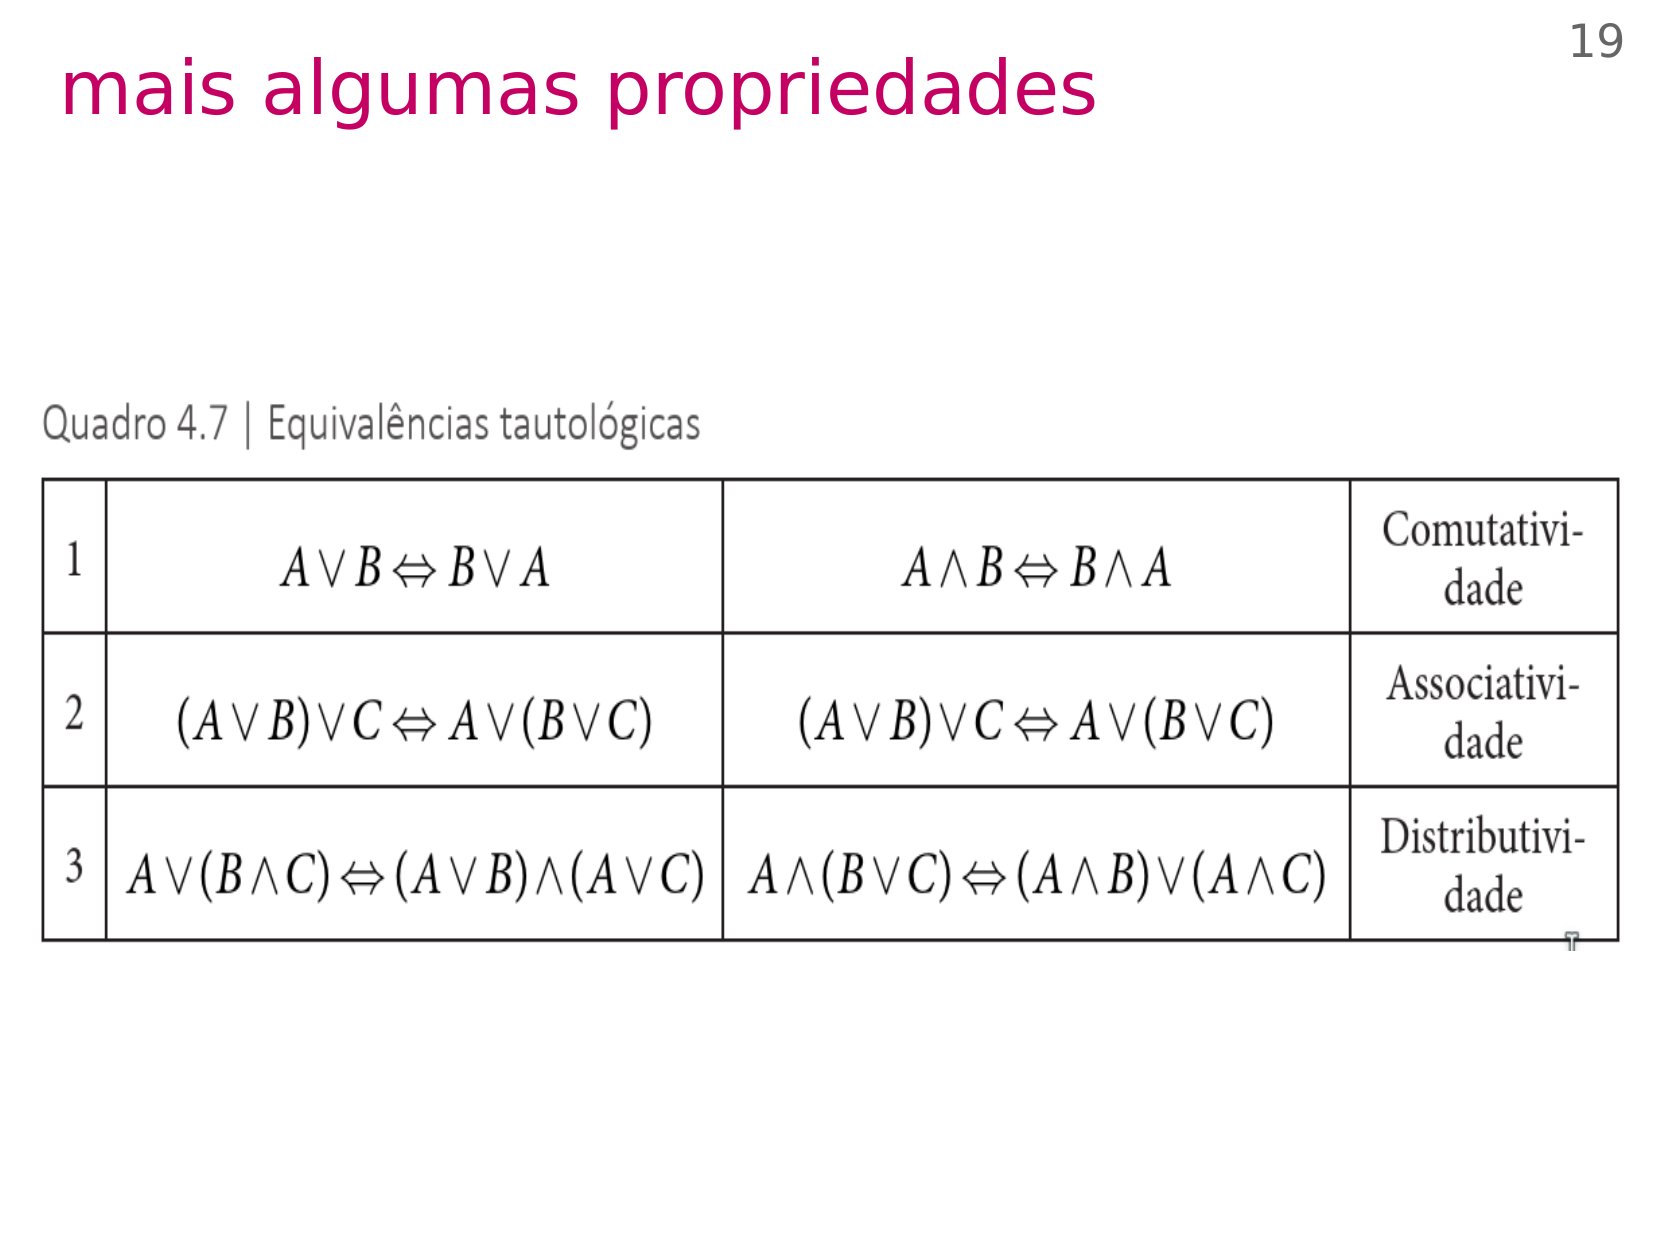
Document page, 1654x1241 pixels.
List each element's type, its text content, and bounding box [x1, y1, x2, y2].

title mais algumas propriedades [59, 29, 1595, 148]
picture [35, 396, 1625, 951]
